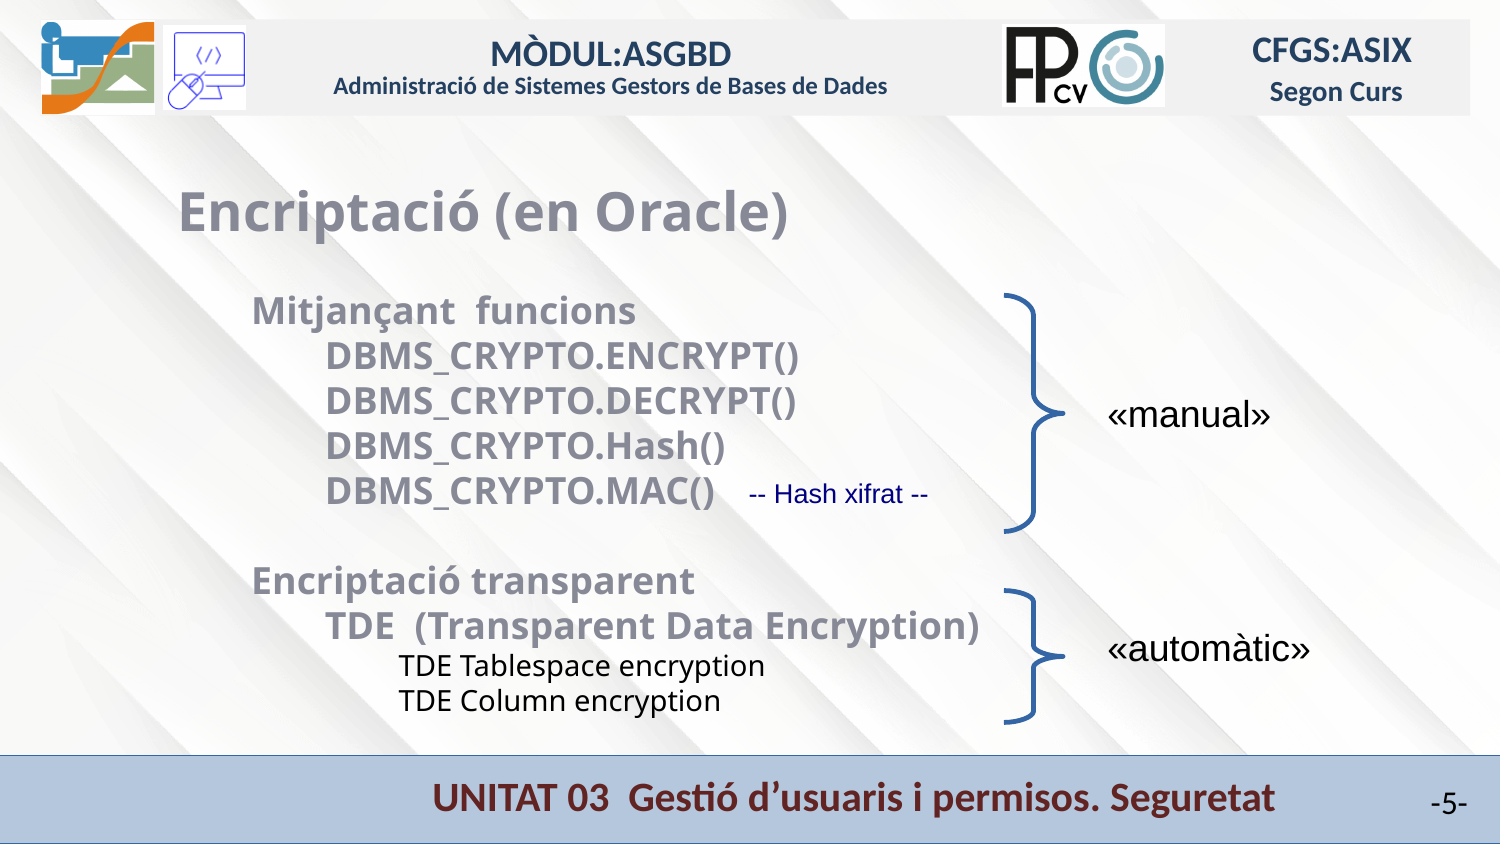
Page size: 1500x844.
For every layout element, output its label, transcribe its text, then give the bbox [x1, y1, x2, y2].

text_box «manual» [1092, 386, 1359, 443]
title Encriptació (en Oracle) Mitjançant funcions DBMS_CRYPTO.ENCRYPT() DBMS_CRYPTO.DECRYPT() DBMS_CRYPTO.Hash() DBMS_CRYPTO.MAC() Encriptació transparent TDE (Transparent Data Encryption) TDE Tablespace encryption TDE Column encryption [177, 177, 1145, 487]
picture [0, 0, 1500, 755]
text_box «automàtic» [1092, 620, 1359, 677]
text_box -- Hash xifrat -- [733, 472, 1004, 518]
